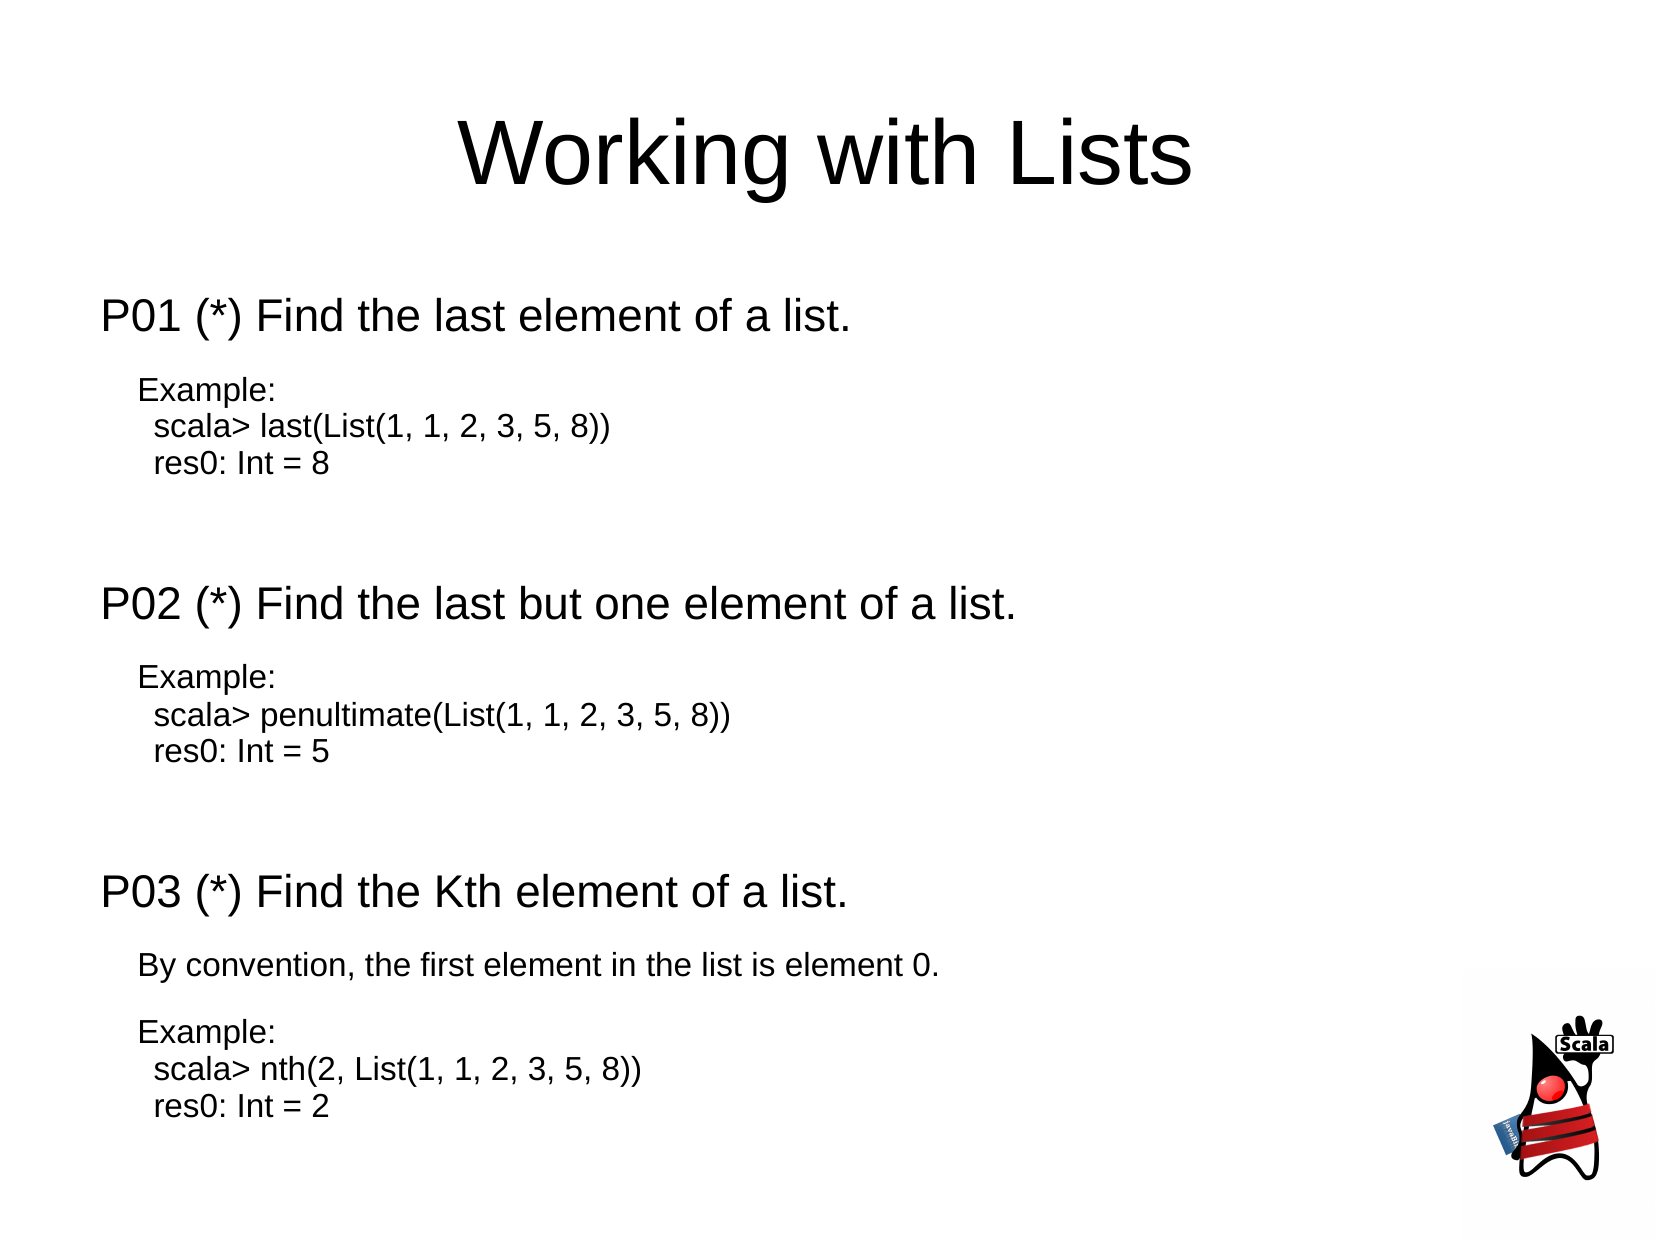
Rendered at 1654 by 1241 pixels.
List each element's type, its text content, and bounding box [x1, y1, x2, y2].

picture [1462, 969, 1654, 1241]
list P01 (*) Find the last element of a list. Example: scala> last(List(1, 1, 2, 3, 5, 8)) res0: Int = 8 P02 (*) Find the last but one element of a list. Example: scala> penultimate(List(1, 1, 2, 3, 5, 8)) res0: Int = 5 P03 (*) Find the Kth element of a list. By convention, the first element in the list is element 0. Example: scala> nth(2, List(1, 1, 2, 3, 5, 8)) res0: Int = 2 [82, 290, 1571, 1109]
title Working with Lists [82, 49, 1571, 257]
